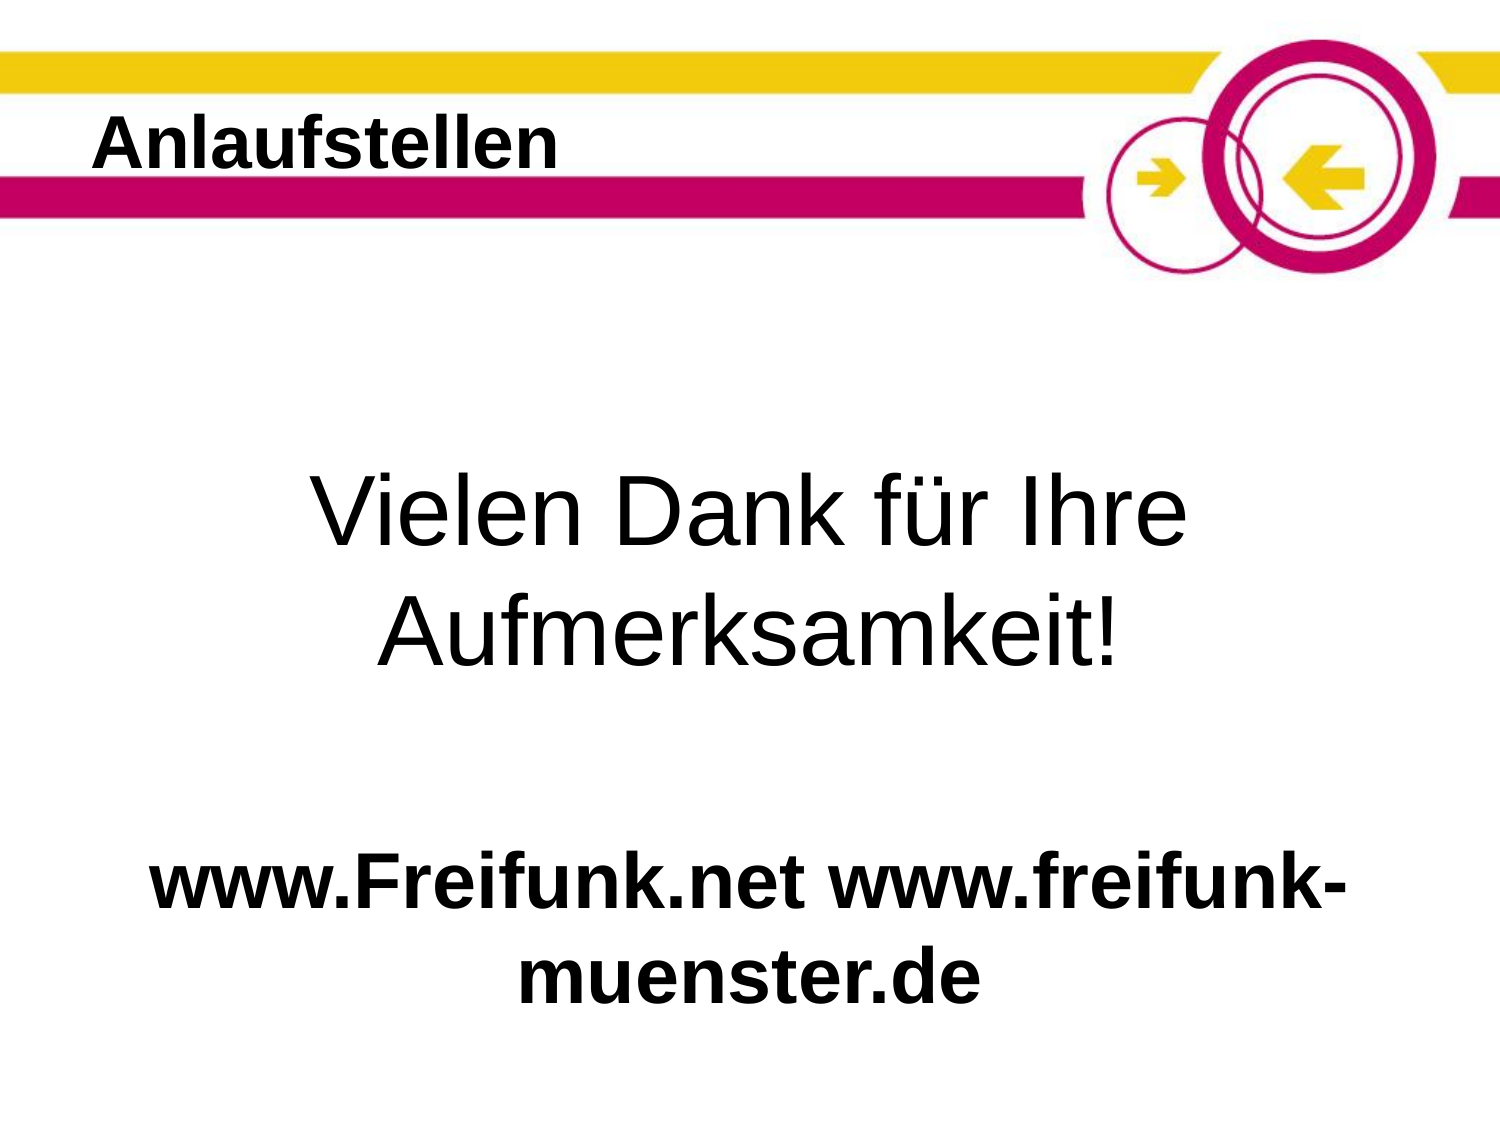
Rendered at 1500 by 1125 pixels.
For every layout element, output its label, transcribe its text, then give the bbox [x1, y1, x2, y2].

text_box Vielen Dank für Ihre Aufmerksamkeit! [227, 430, 1273, 655]
text_box www.Freifunk.net www.freifunk-muenster.de [41, 814, 1459, 1039]
text_box Anlaufstellen [75, 11, 1425, 200]
